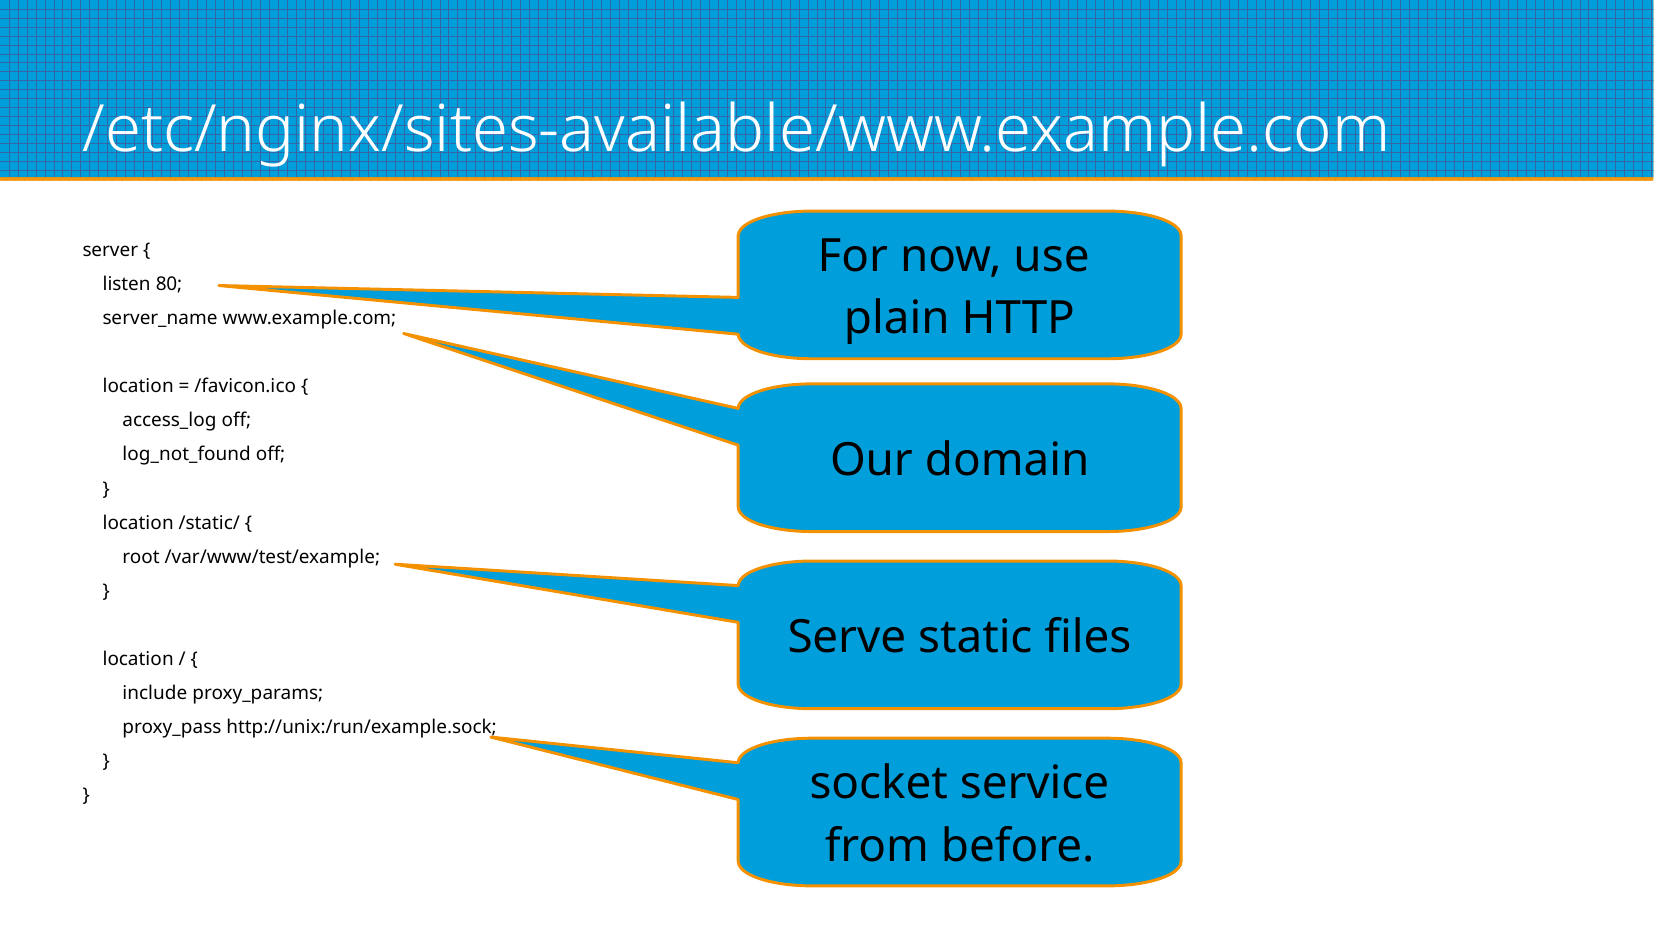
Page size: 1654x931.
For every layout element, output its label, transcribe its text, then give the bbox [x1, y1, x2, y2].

text_box socket service from before. [490, 737, 1182, 886]
text_box Our domain [403, 333, 1182, 532]
title /etc/nginx/sites-available/www.example.com [82, 14, 1571, 171]
list server { listen 80; server_name www.example.com; location = /favicon.ico { access_log off; log_not_found off; } location /static/ { root /var/www/test/example; } location / { include proxy_params; proxy_pass http://unix:/run/example.sock; } } [82, 236, 1563, 811]
text_box For now, use plain HTTP [218, 211, 1182, 359]
text_box Serve static files [395, 561, 1182, 709]
